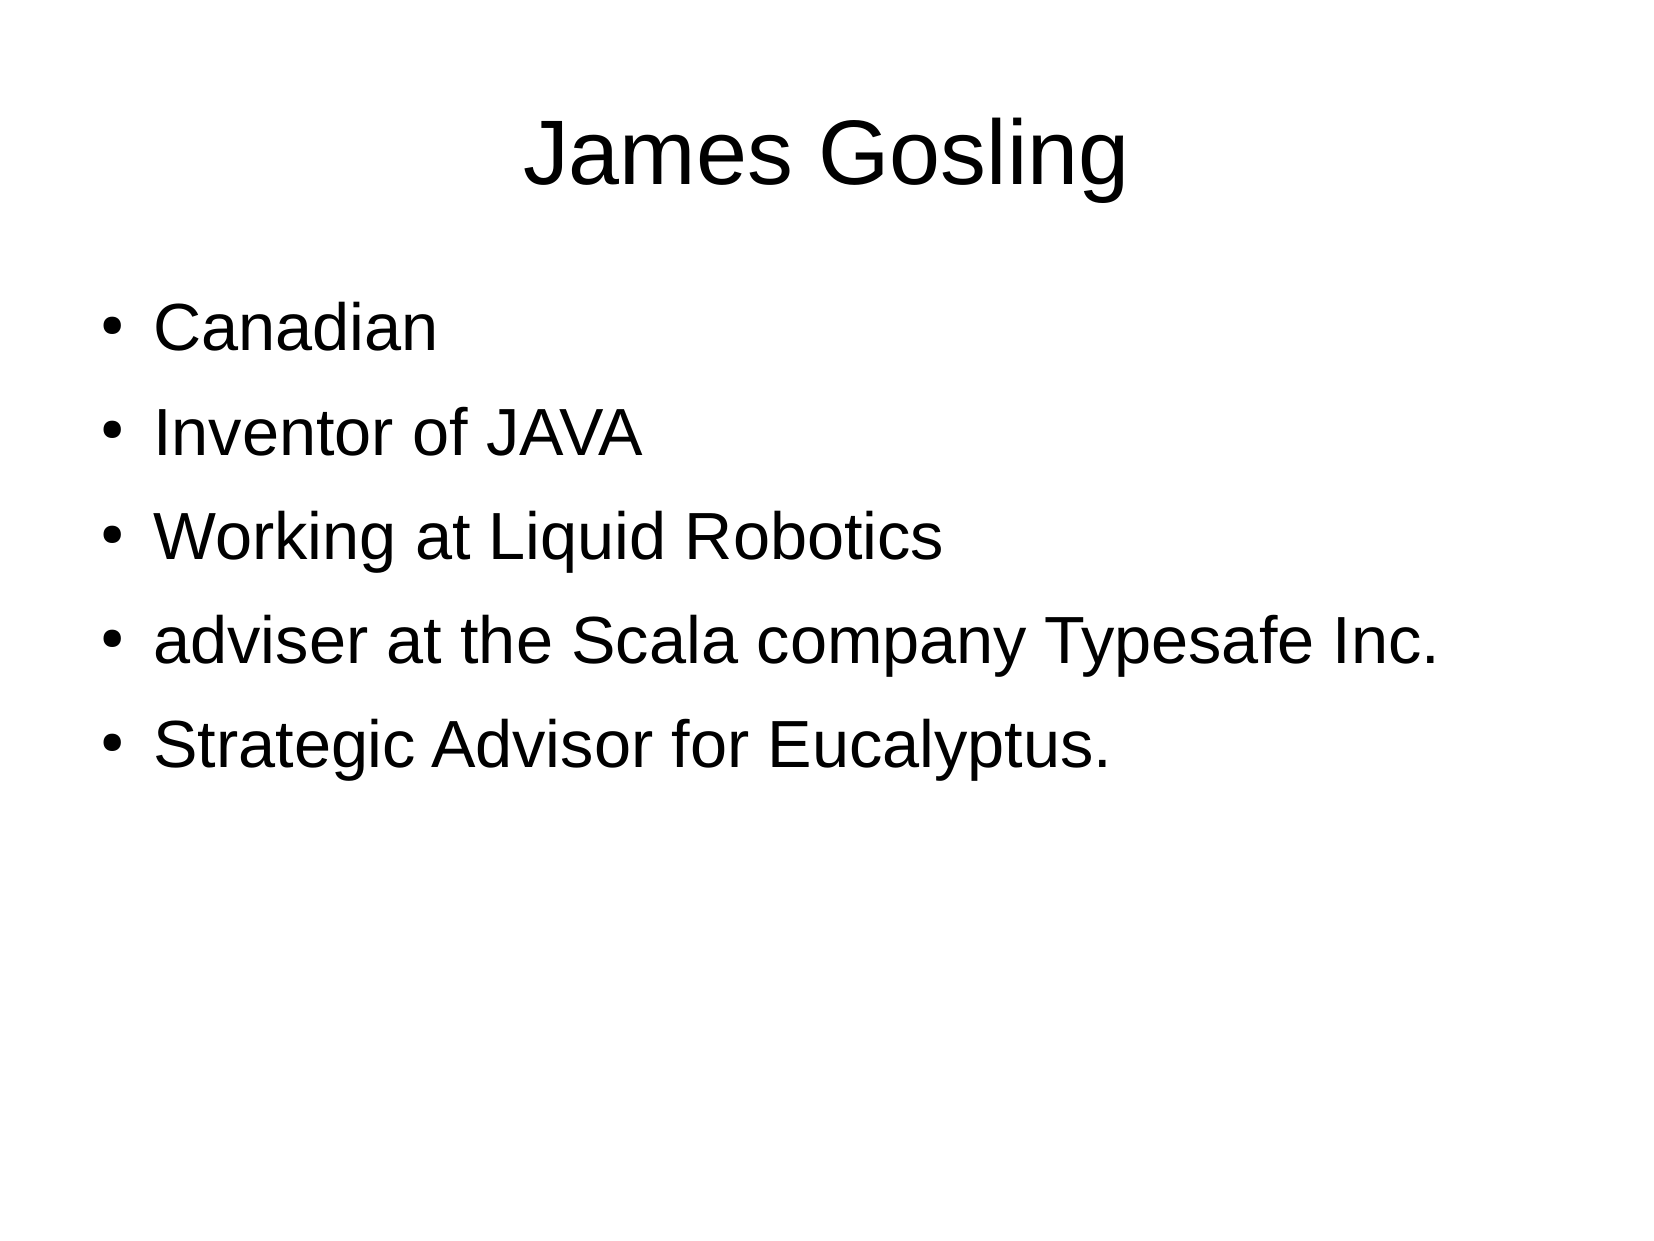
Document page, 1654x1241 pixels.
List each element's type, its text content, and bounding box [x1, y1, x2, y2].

list Canadian Inventor of JAVA Working at Liquid Robotics adviser at the Scala company Typesafe Inc. Strategic Advisor for Eucalyptus. [82, 290, 1571, 1010]
title James Gosling [82, 49, 1571, 257]
